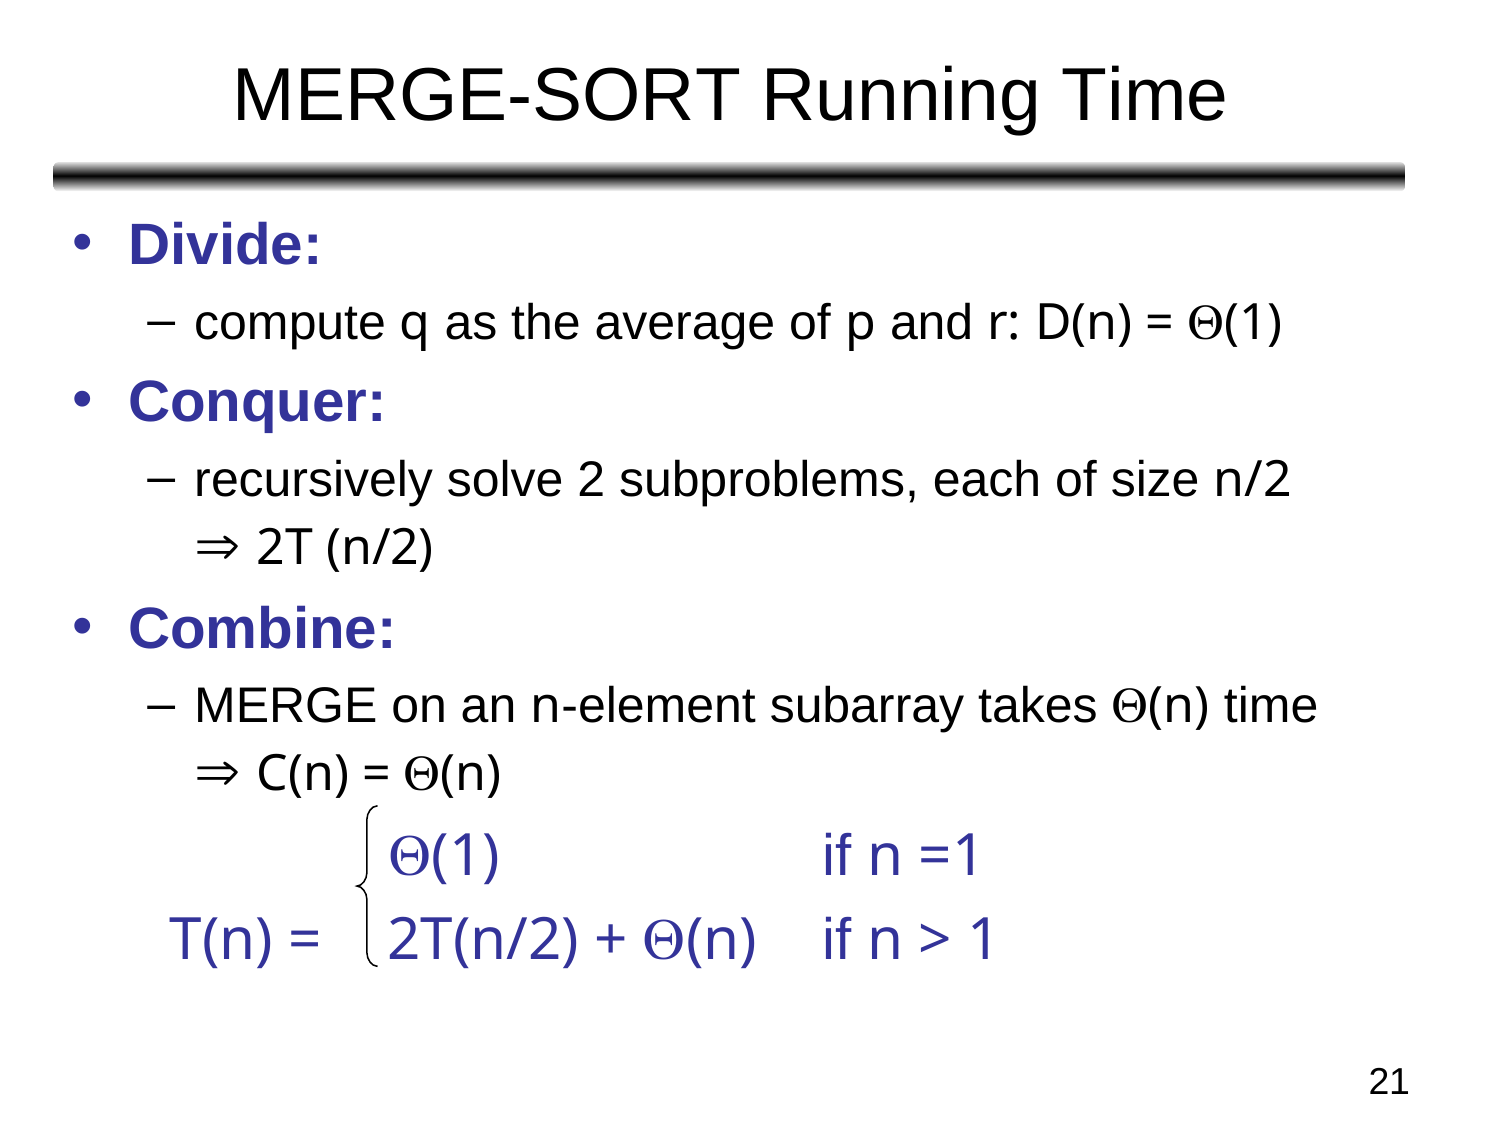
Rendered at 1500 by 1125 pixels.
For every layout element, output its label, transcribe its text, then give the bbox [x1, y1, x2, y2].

list Divide: compute q as the average of p and r: D(n) = (1) Conquer: recursively solve 2 subproblems, each of size n/2  2T (n/2) Combine: MERGE on an n-element subarray takes (n) time  C(n) = (n) (1) if n =1 T(n) = 2T(n/2) + (n) if n > 1 [57, 199, 1359, 1032]
title MERGE-SORT Running Time [55, 16, 1406, 166]
